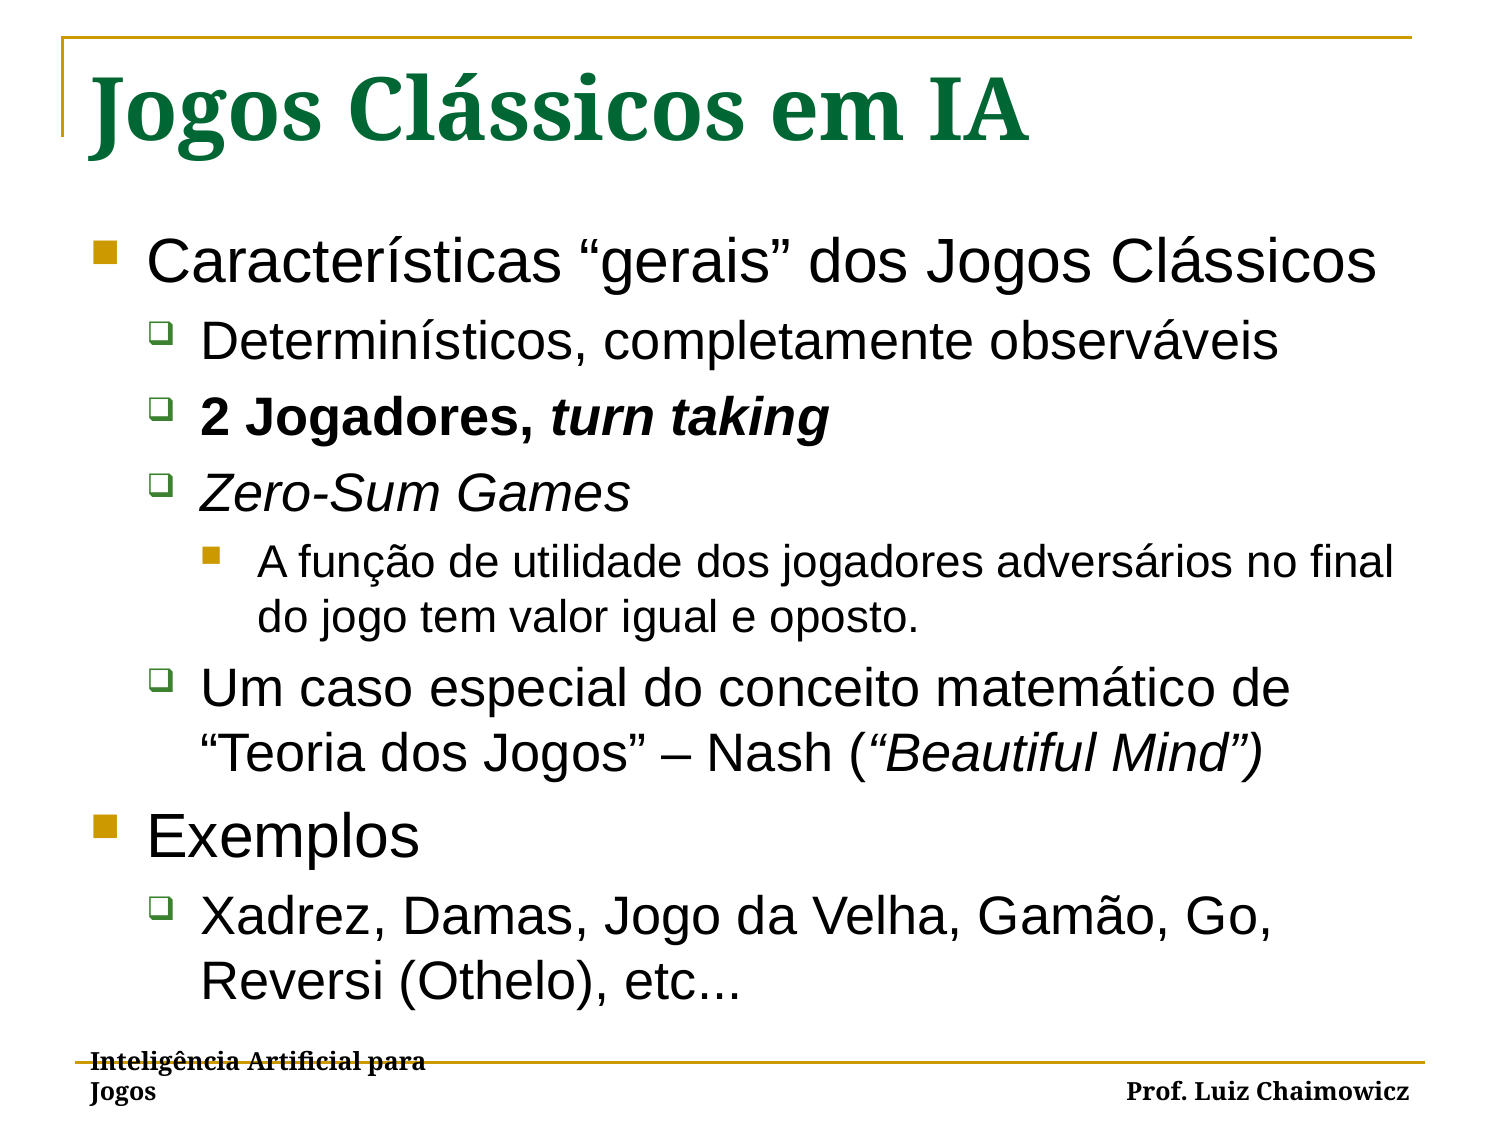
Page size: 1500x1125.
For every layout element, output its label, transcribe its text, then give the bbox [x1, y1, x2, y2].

title Jogos Clássicos em IA [75, 45, 1425, 188]
footer Inteligência Artificial para Jogos [75, 1074, 500, 1113]
list Características “gerais” dos Jogos Clássicos Determinísticos, completamente observáveis 2 Jogadores, turn taking Zero-Sum Games A função de utilidade dos jogadores adversários no final do jogo tem valor igual e oposto. Um caso especial do conceito matemático de “Teoria dos Jogos” – Nash (“Beautiful Mind”) Exemplos Xadrez, Damas, Jogo da Velha, Gamão, Go, Reversi (Othelo), etc... [75, 212, 1425, 1038]
